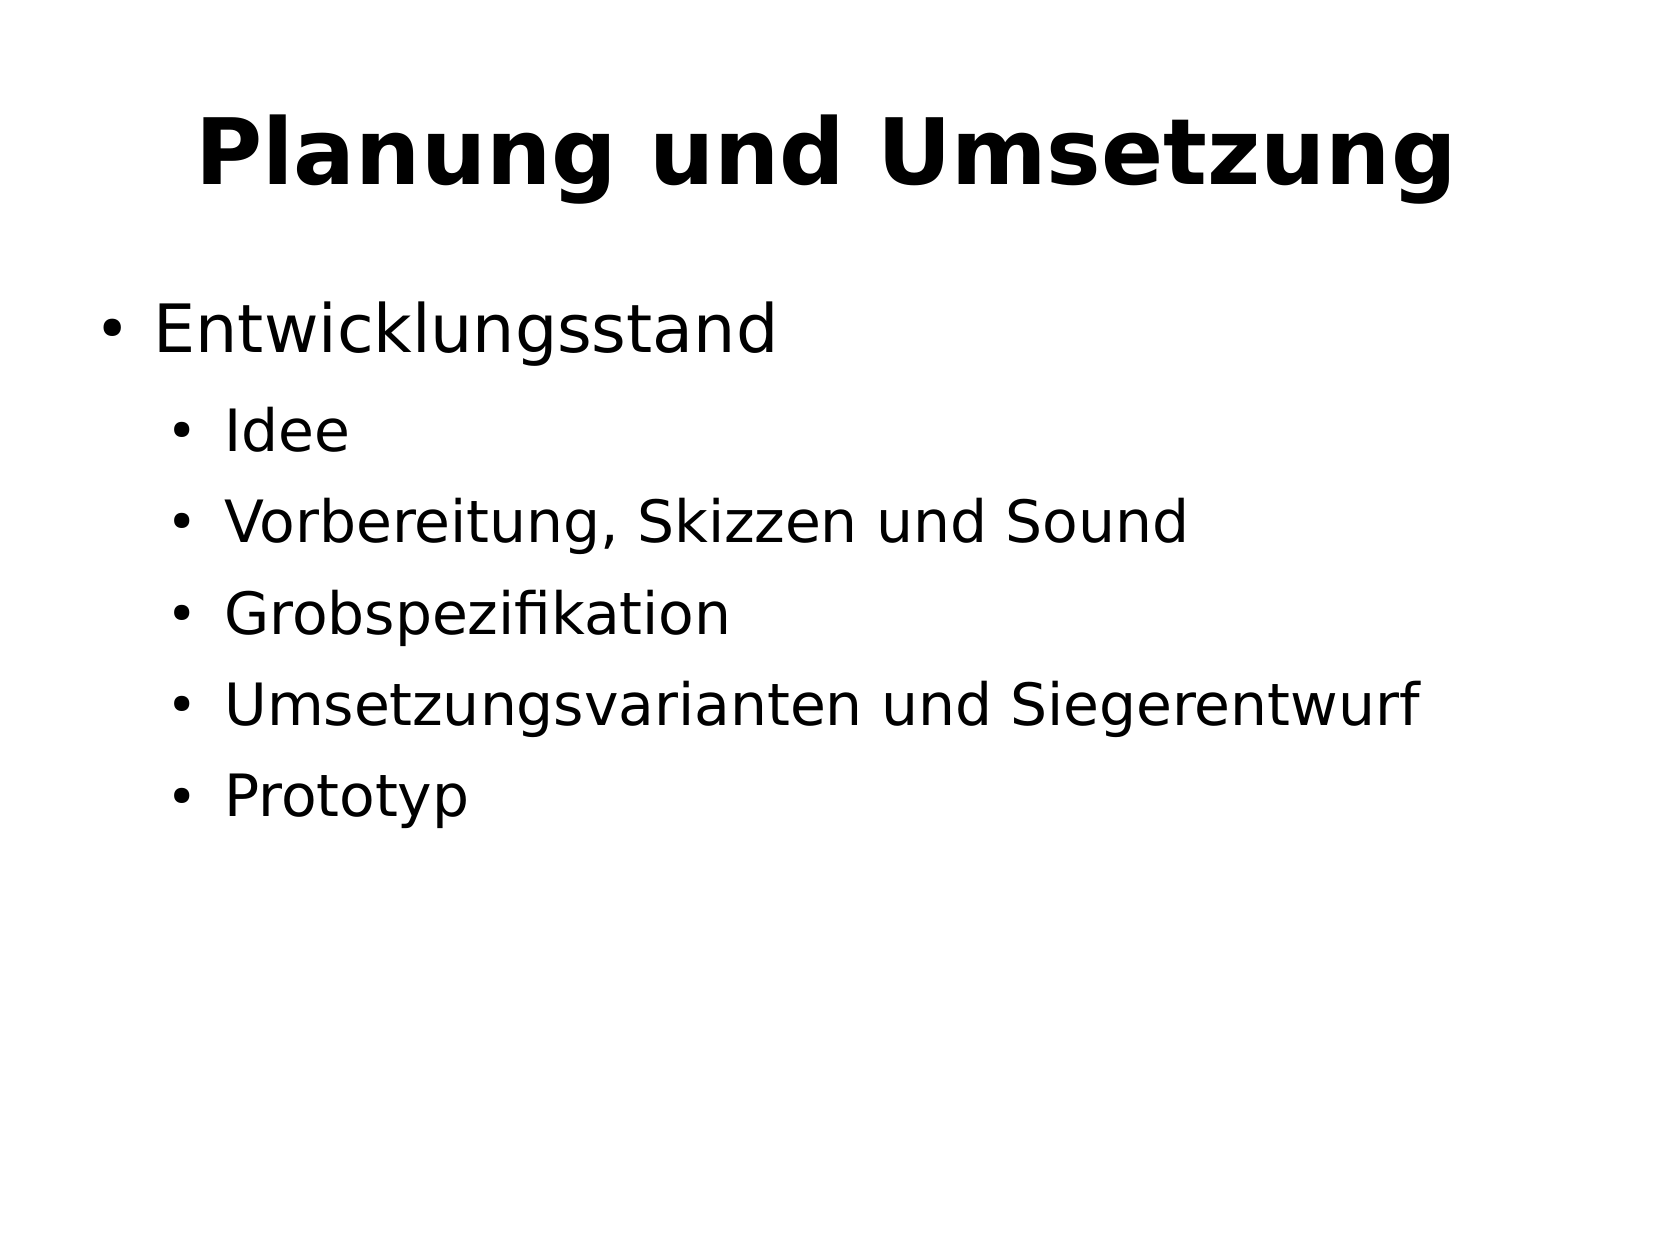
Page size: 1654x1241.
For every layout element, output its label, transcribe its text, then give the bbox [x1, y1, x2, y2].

list Entwicklungsstand Idee Vorbereitung, Skizzen und Sound Grobspezifikation Umsetzungsvarianten und Siegerentwurf Prototyp [82, 290, 1571, 1109]
title Planung und Umsetzung [82, 49, 1571, 257]
